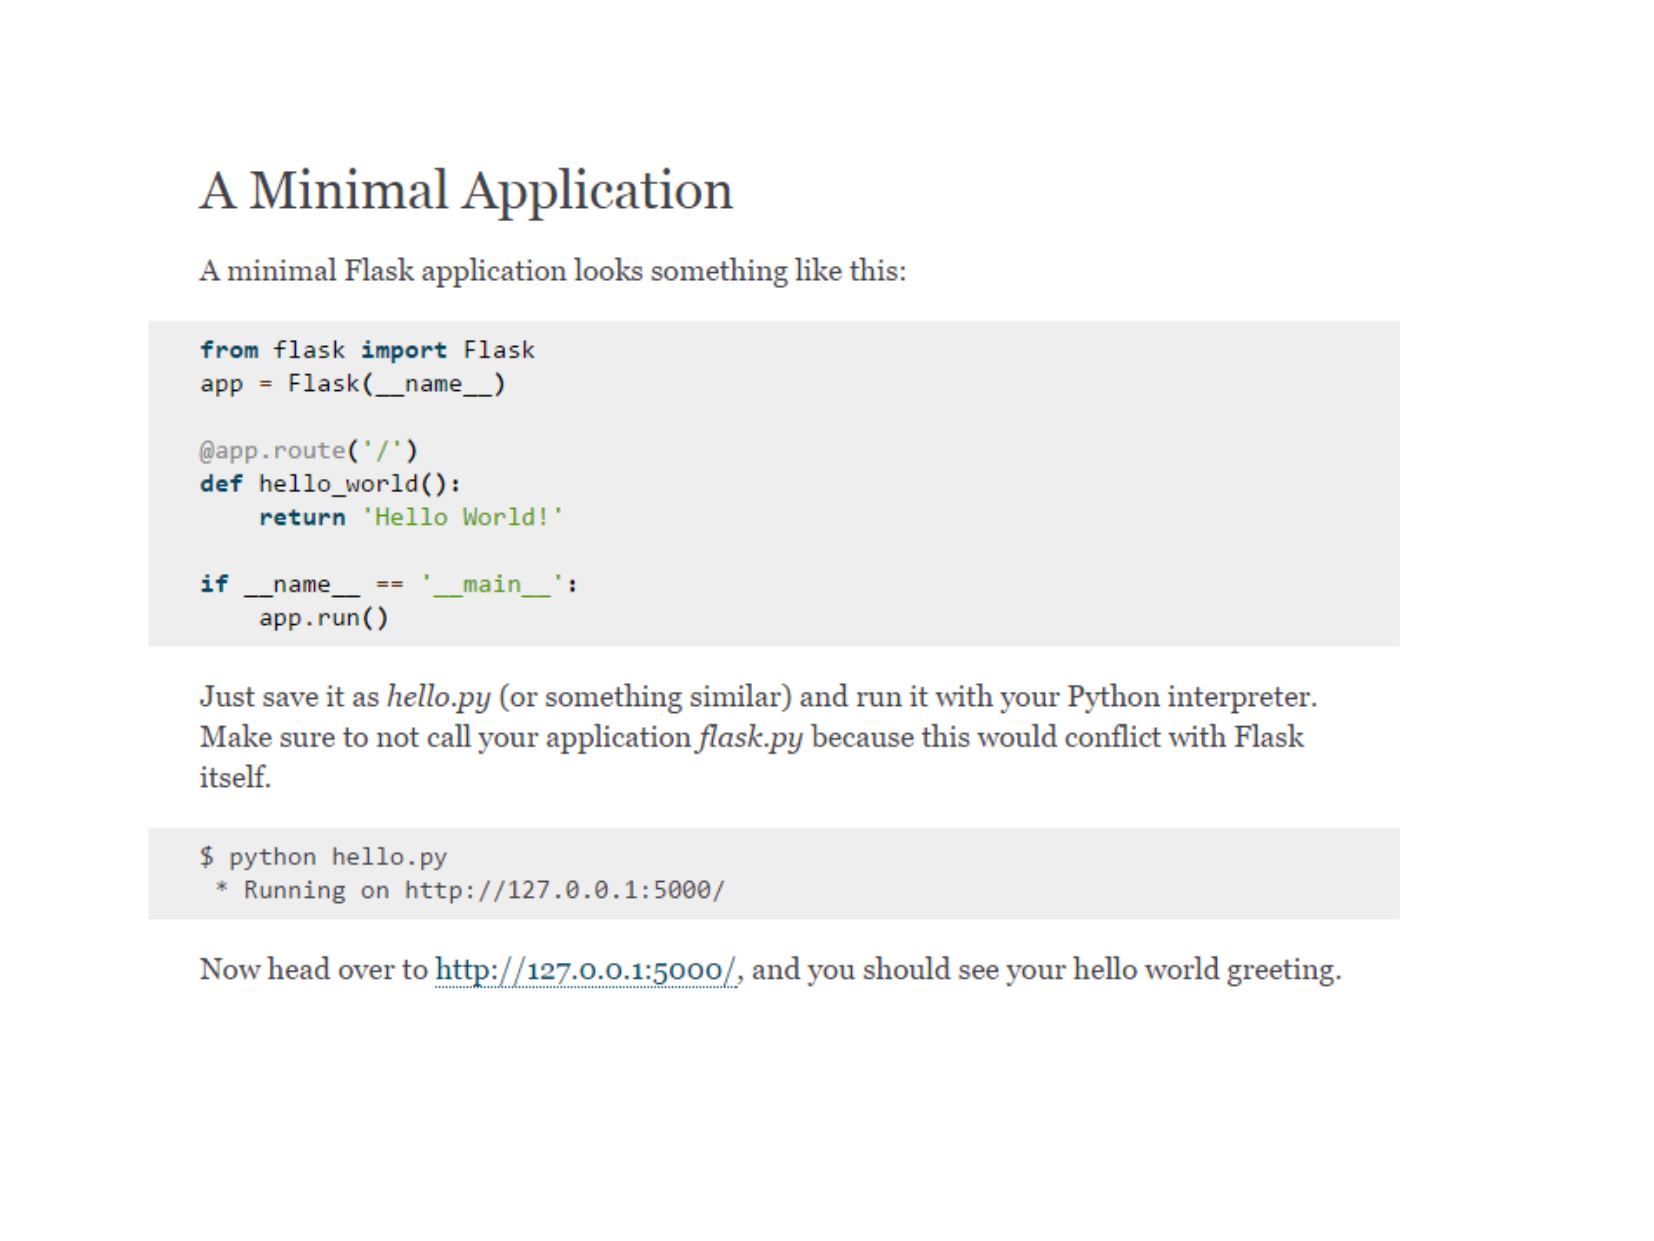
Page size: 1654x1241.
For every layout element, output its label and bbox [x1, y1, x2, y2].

picture [135, 119, 1501, 1021]
